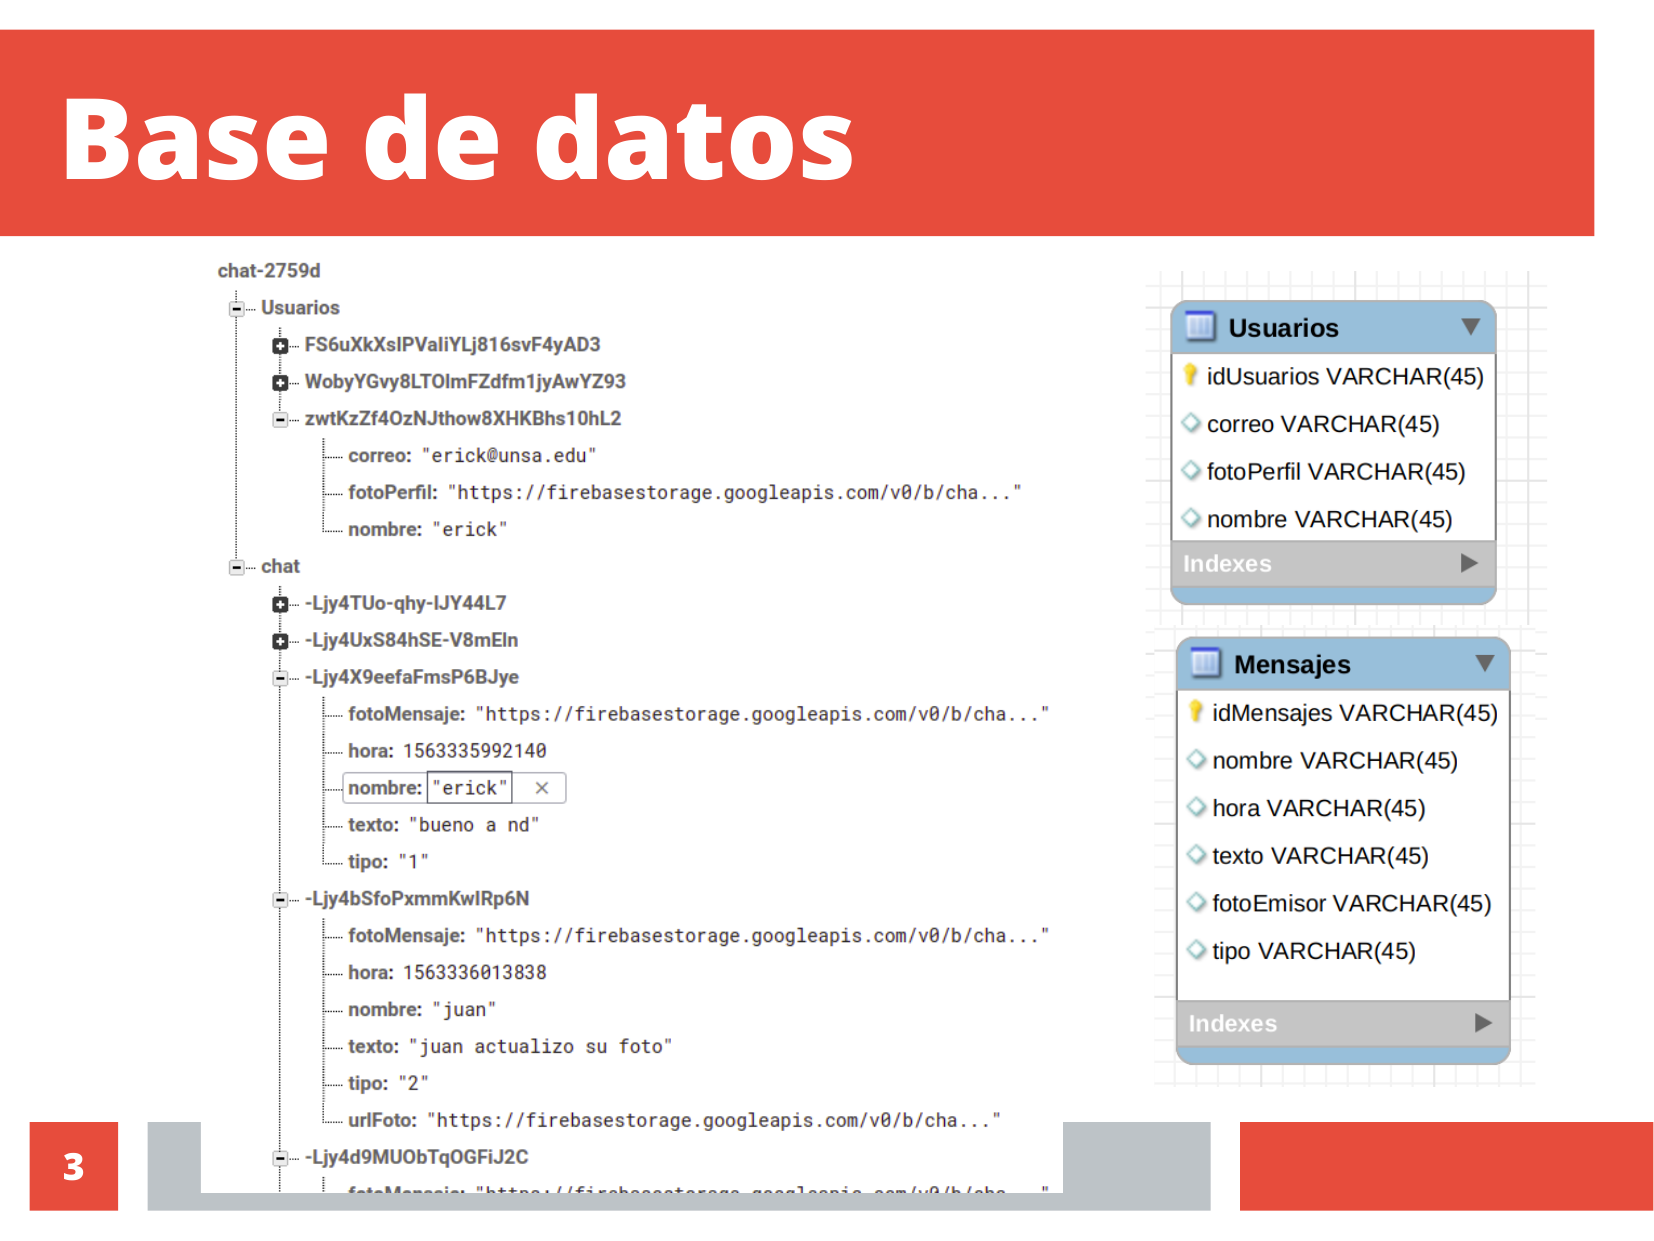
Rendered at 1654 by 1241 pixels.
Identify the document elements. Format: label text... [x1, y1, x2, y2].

picture [200, 255, 1063, 1193]
picture [1145, 271, 1548, 1087]
title Base de datos [59, 59, 1595, 207]
